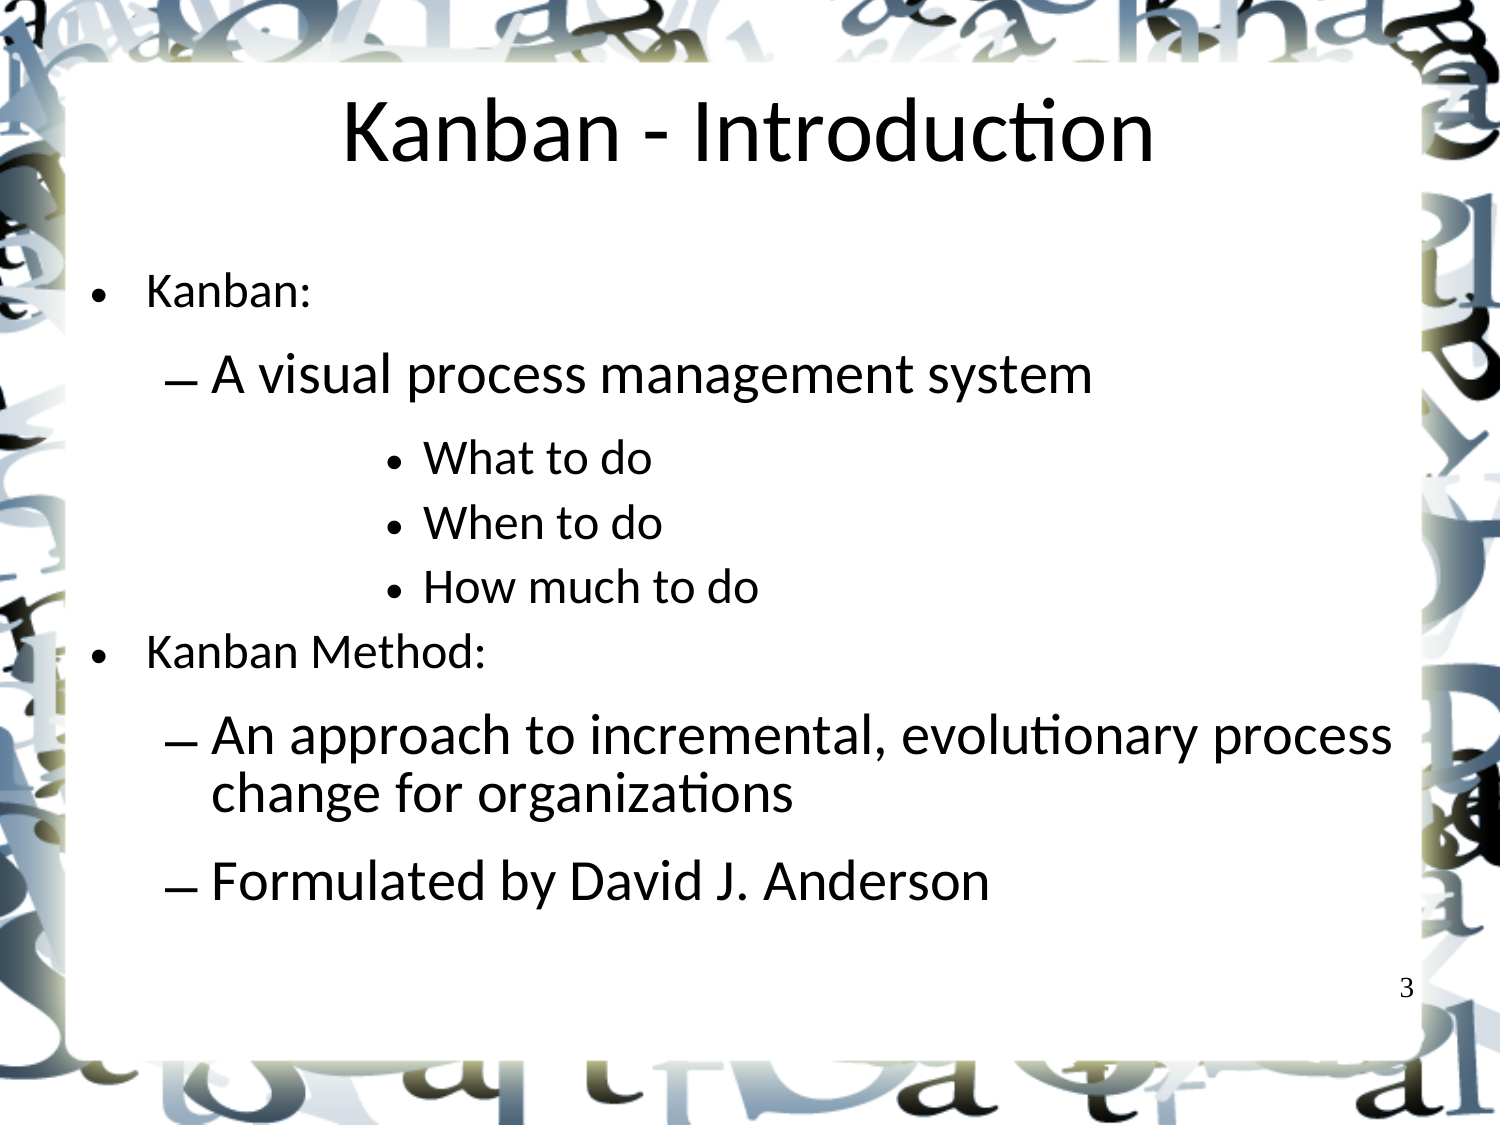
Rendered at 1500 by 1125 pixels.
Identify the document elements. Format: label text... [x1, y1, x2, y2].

list Kanban: A visual process management system What to do When to do How much to do Kanban Method: An approach to incremental, evolutionary process change for organizations Formulated by David J. Anderson [75, 262, 1425, 1005]
picture [0, 0, 1500, 1125]
title Kanban - Introduction [75, 45, 1425, 233]
